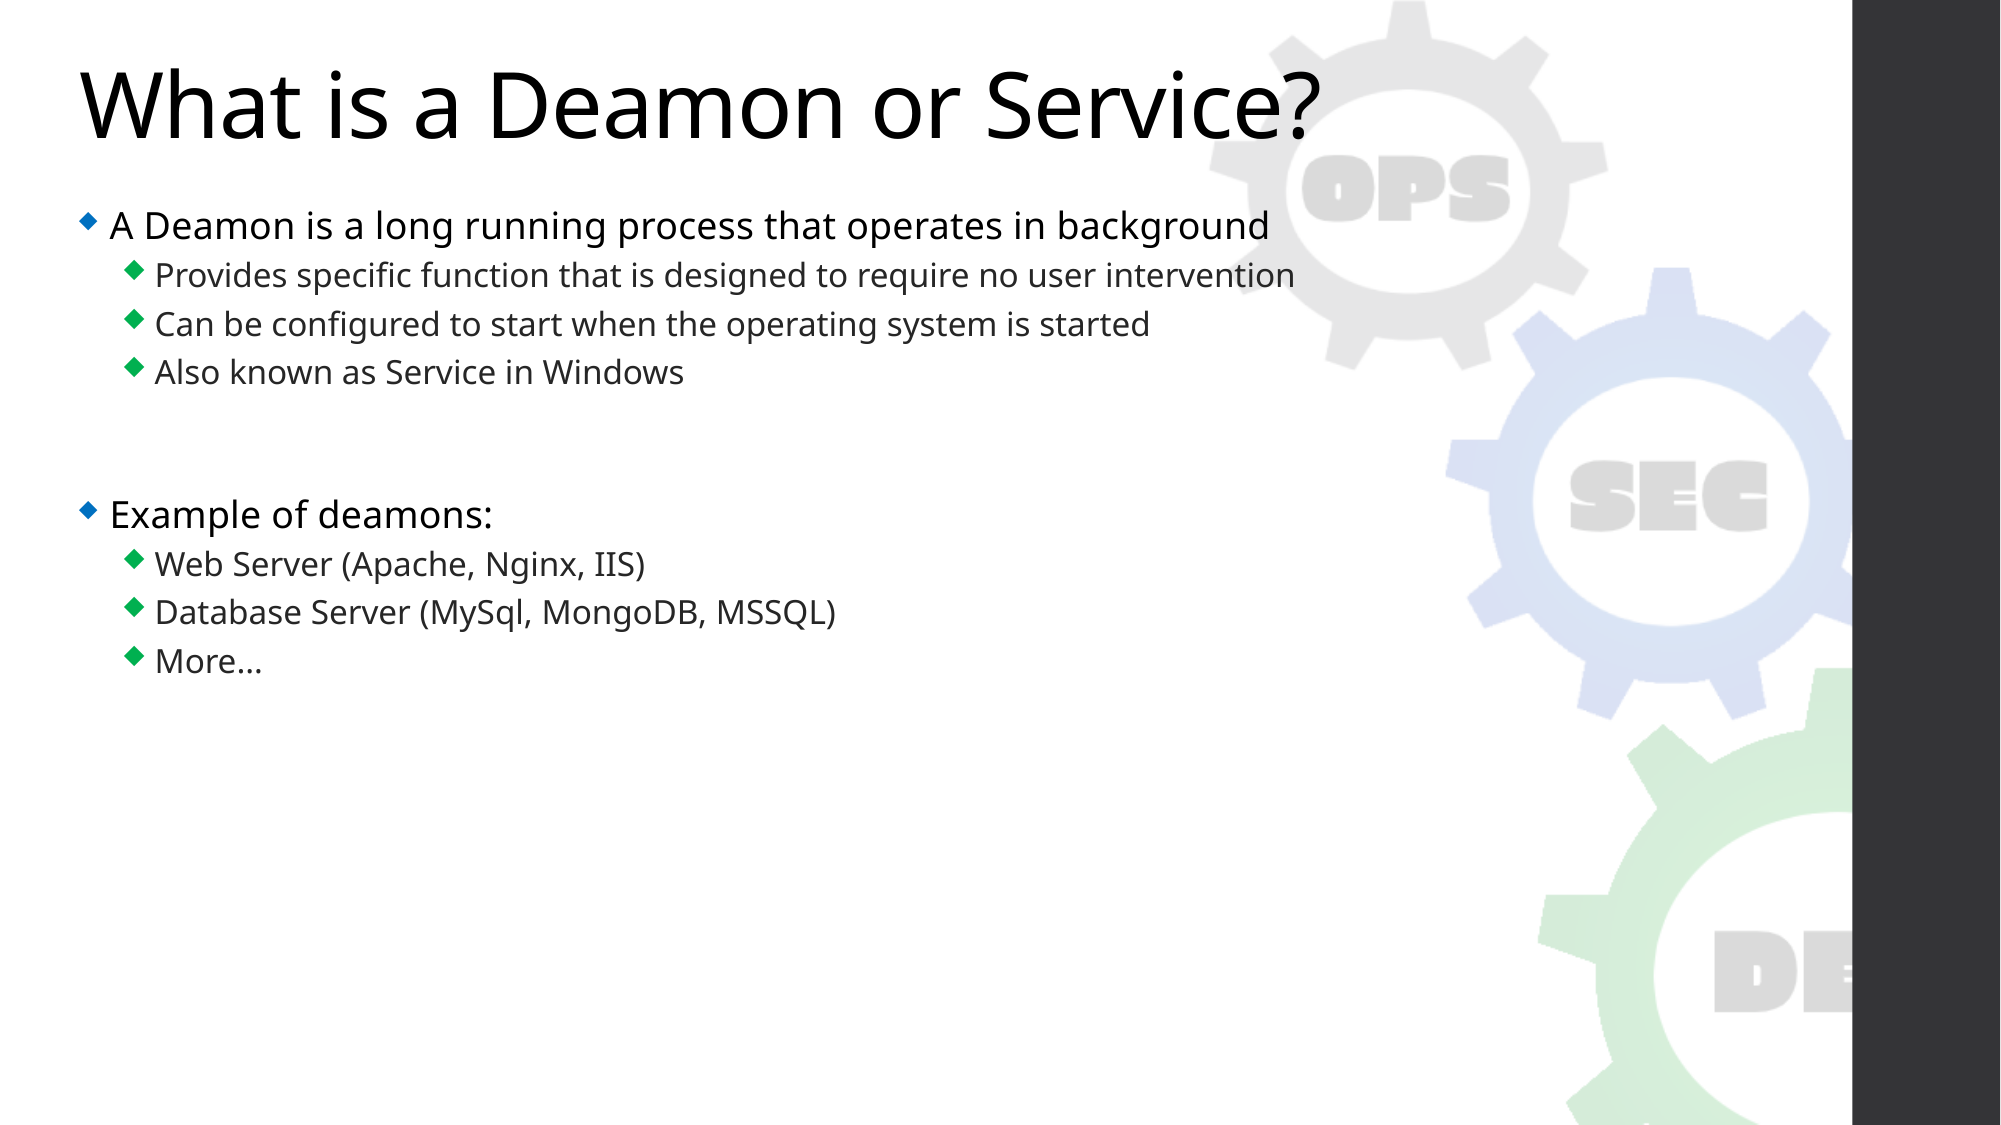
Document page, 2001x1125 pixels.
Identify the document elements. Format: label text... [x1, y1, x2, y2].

list A Deamon is a long running process that operates in background Provides specific function that is designed to require no user intervention Can be configured to start when the operating system is started Also known as Service in Windows Example of deamons: Web Server (Apache, Nginx, IIS) Database Server (MySql, MongoDB, MSSQL) More… [64, 198, 1797, 1073]
title What is a Deamon or Service? [64, 33, 1797, 166]
